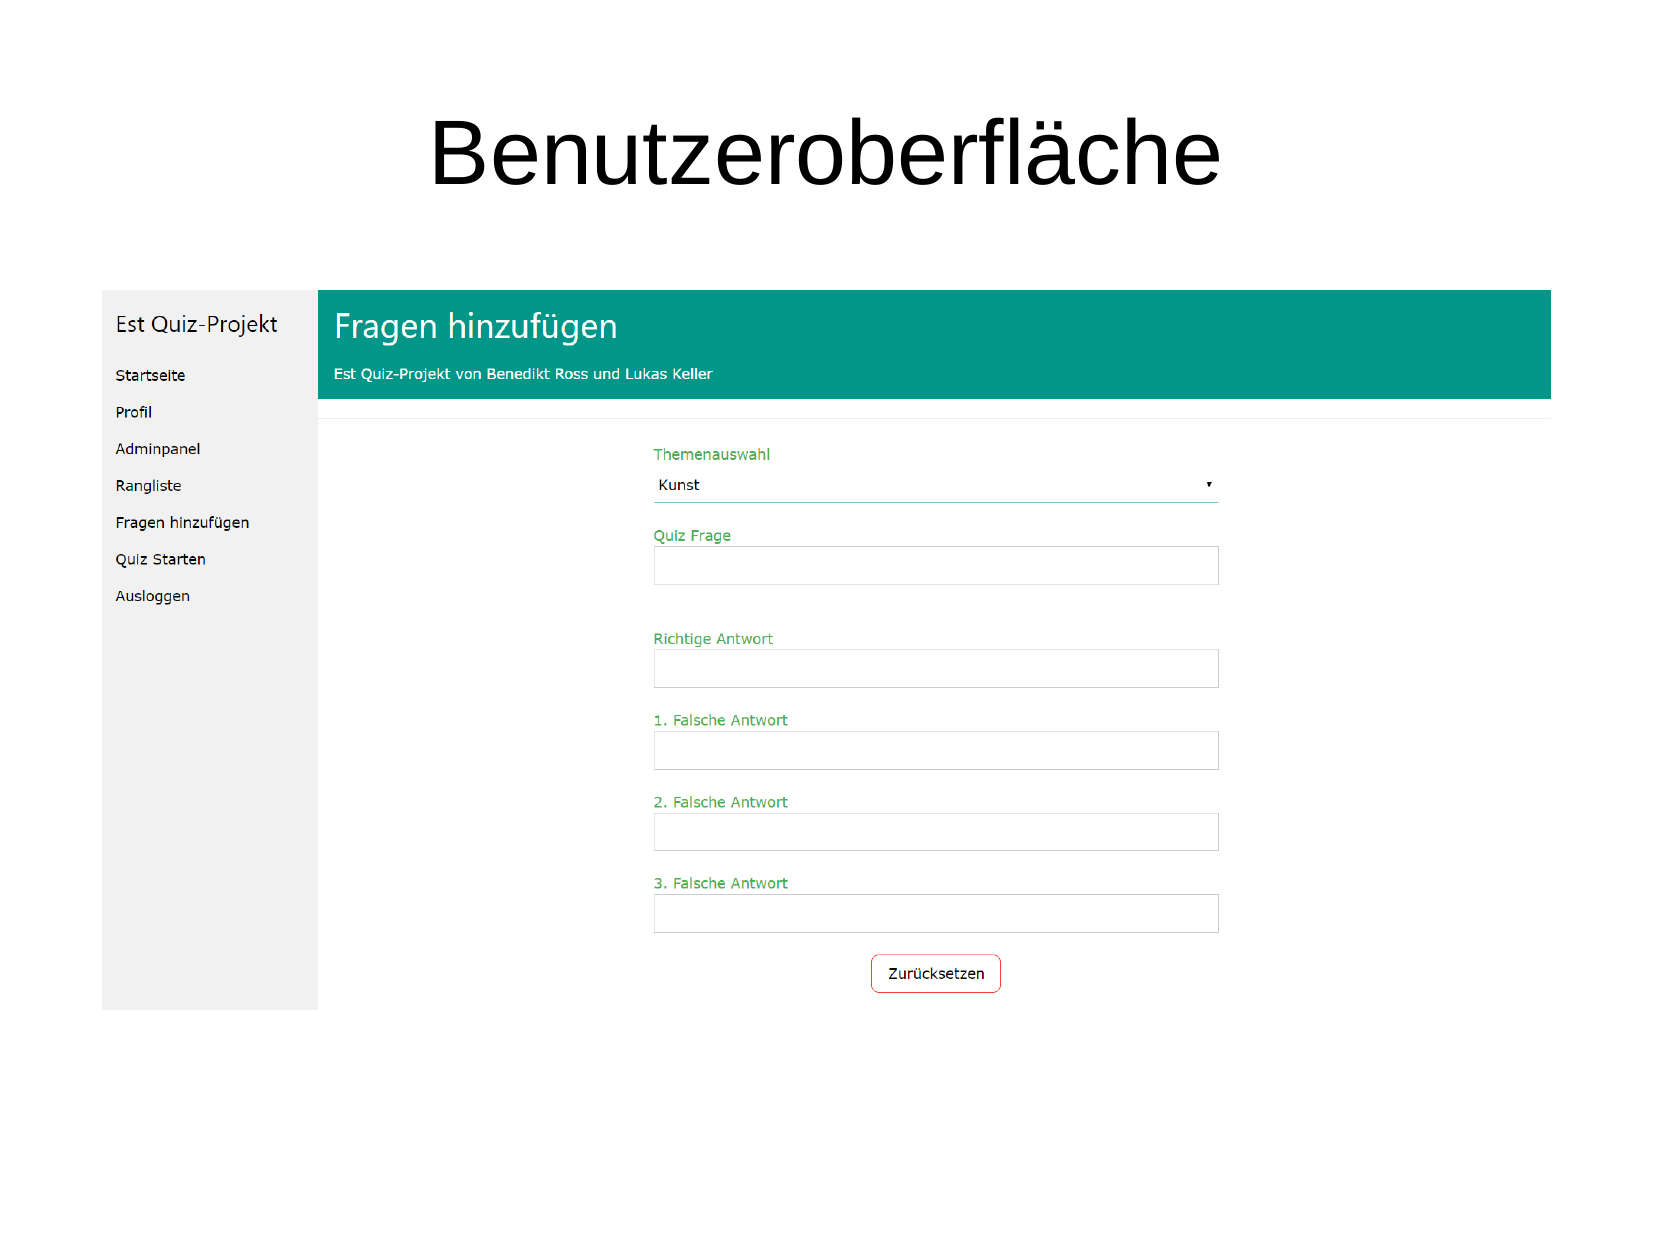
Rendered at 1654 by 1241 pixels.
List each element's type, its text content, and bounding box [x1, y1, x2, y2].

picture [102, 290, 1551, 1010]
title Benutzeroberfläche [82, 49, 1571, 257]
